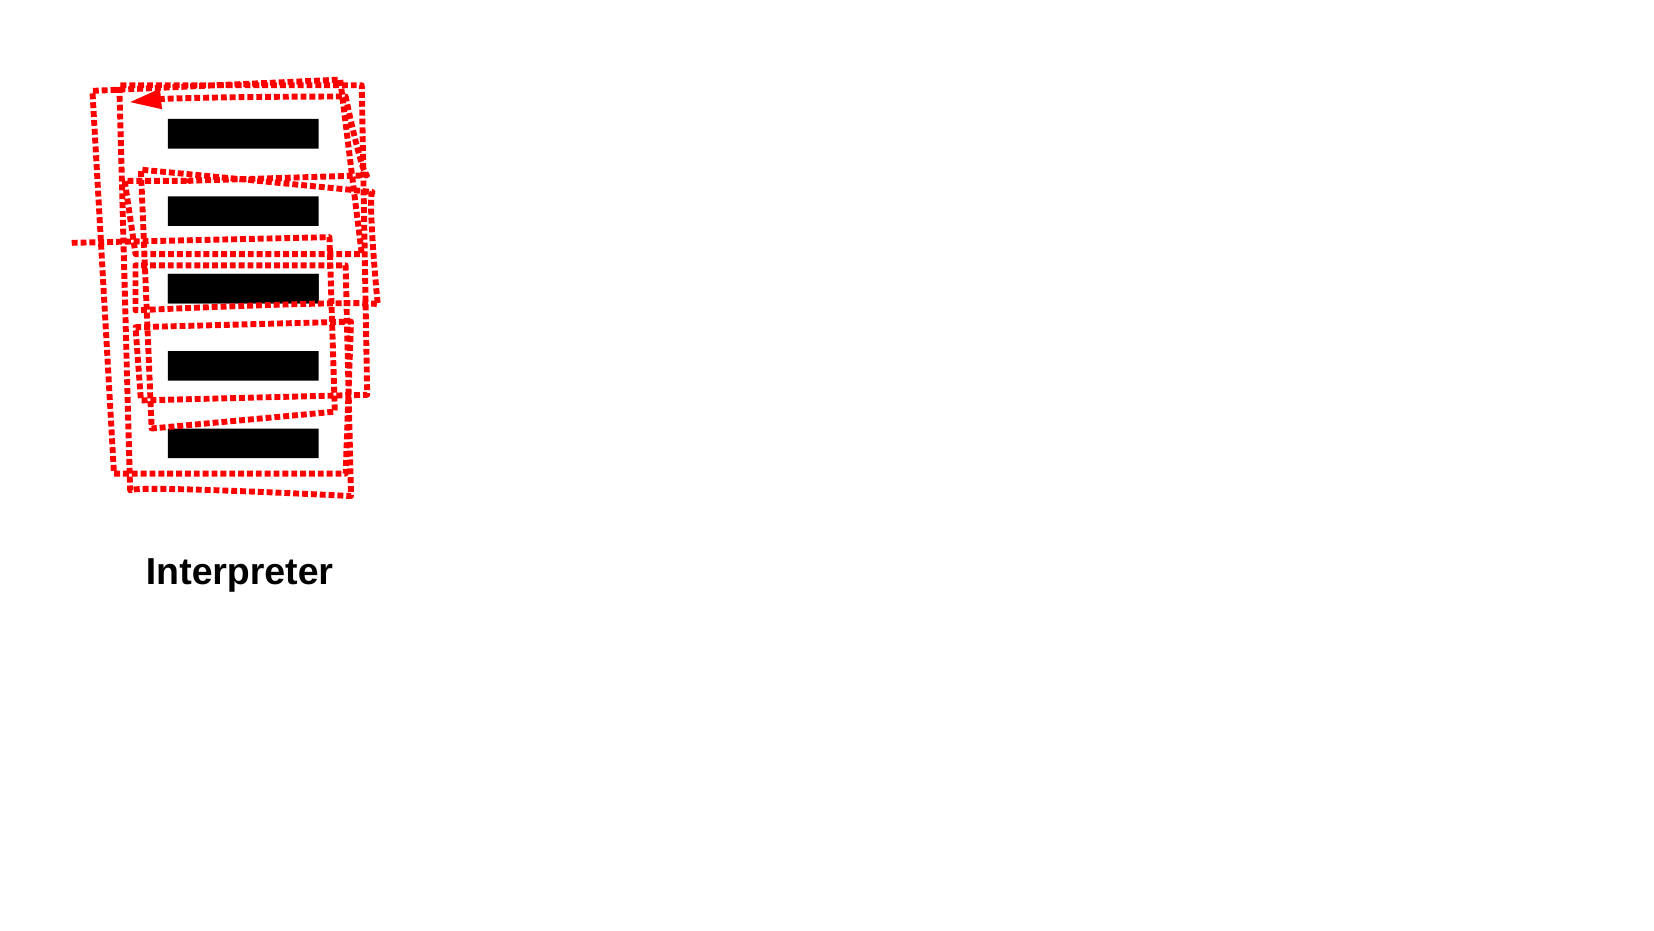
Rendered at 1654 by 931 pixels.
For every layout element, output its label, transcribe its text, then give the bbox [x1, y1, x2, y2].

text_box [167, 196, 319, 226]
text_box [107, 559, 367, 702]
text_box [167, 428, 319, 459]
text_box Interpreter [131, 543, 355, 610]
text_box [167, 273, 319, 304]
text_box [167, 118, 319, 149]
text_box [167, 351, 319, 381]
